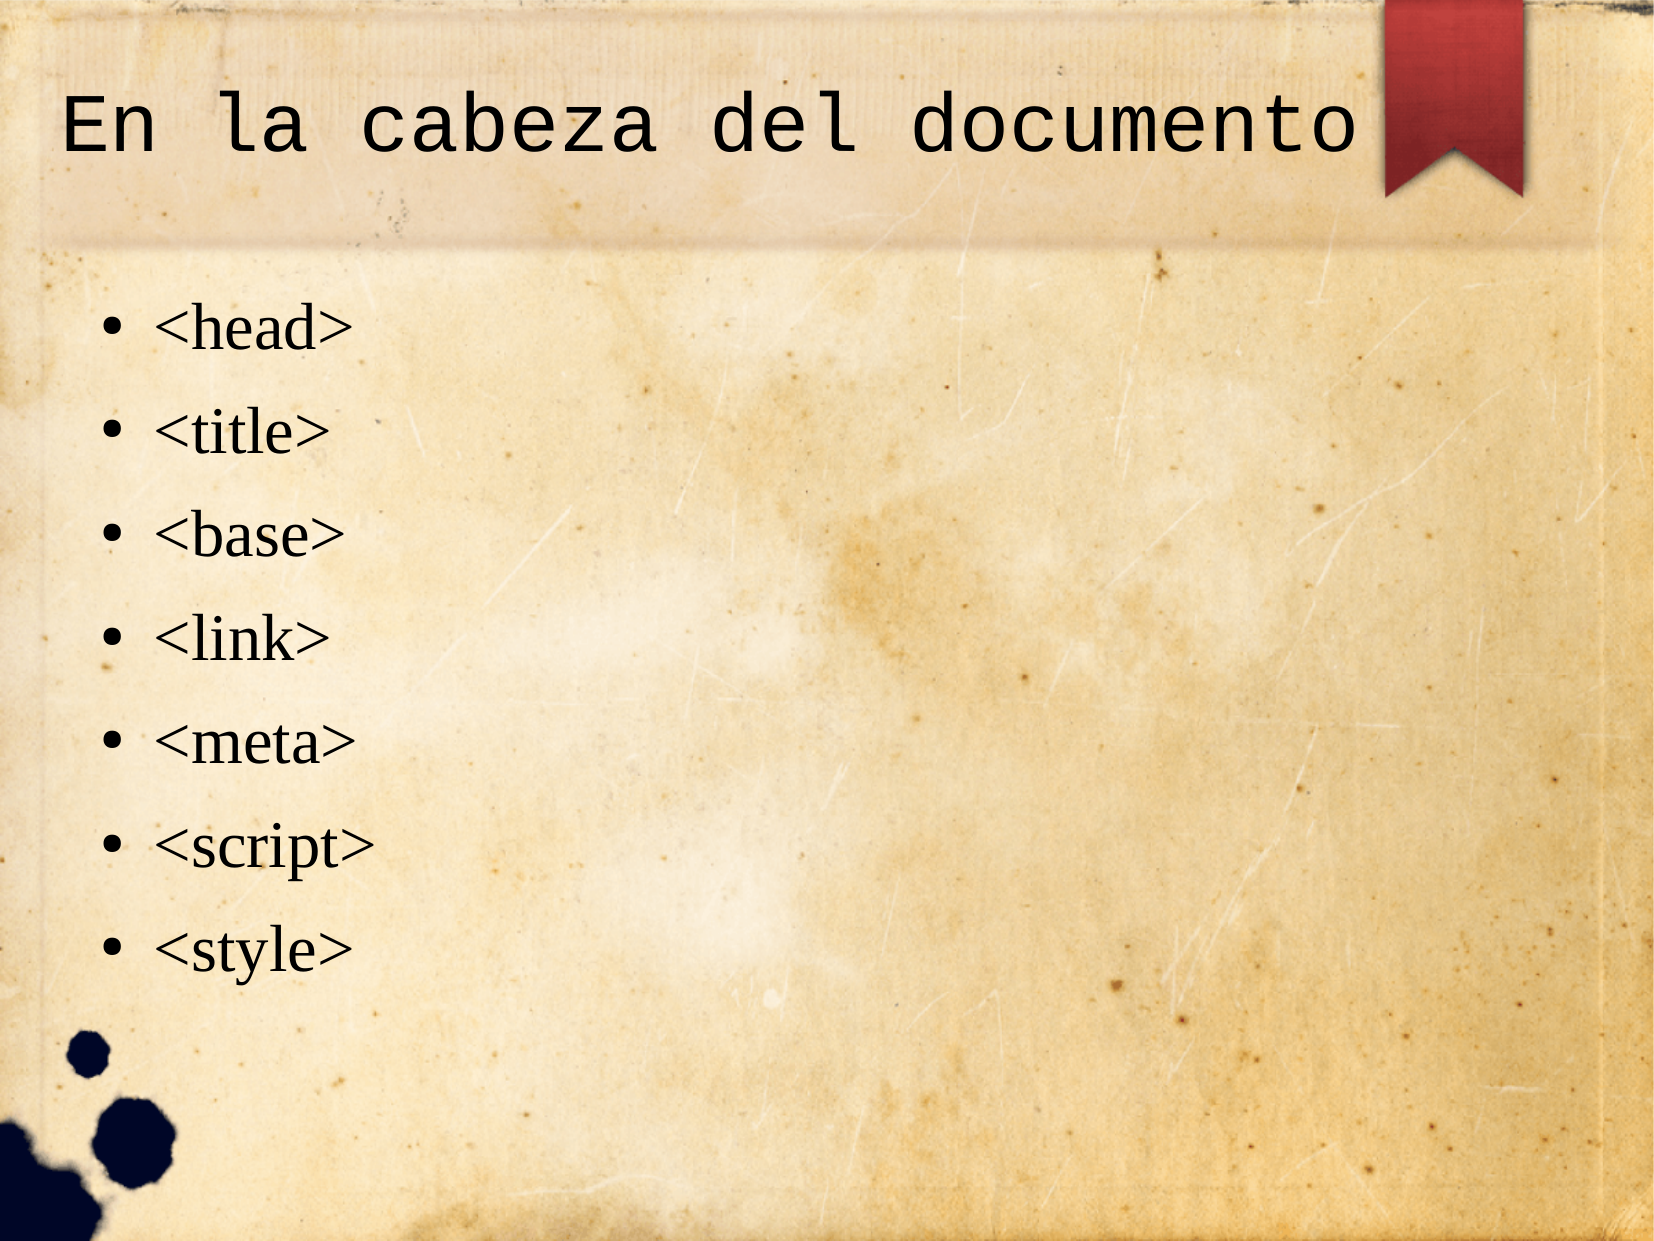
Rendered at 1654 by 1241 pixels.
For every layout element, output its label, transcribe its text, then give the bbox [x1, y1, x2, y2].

picture [0, 0, 1654, 1241]
title En la cabeza del documento [0, 35, 1382, 224]
list <head> <title> <base> <link> <meta> <script> <style> [82, 290, 1538, 1010]
